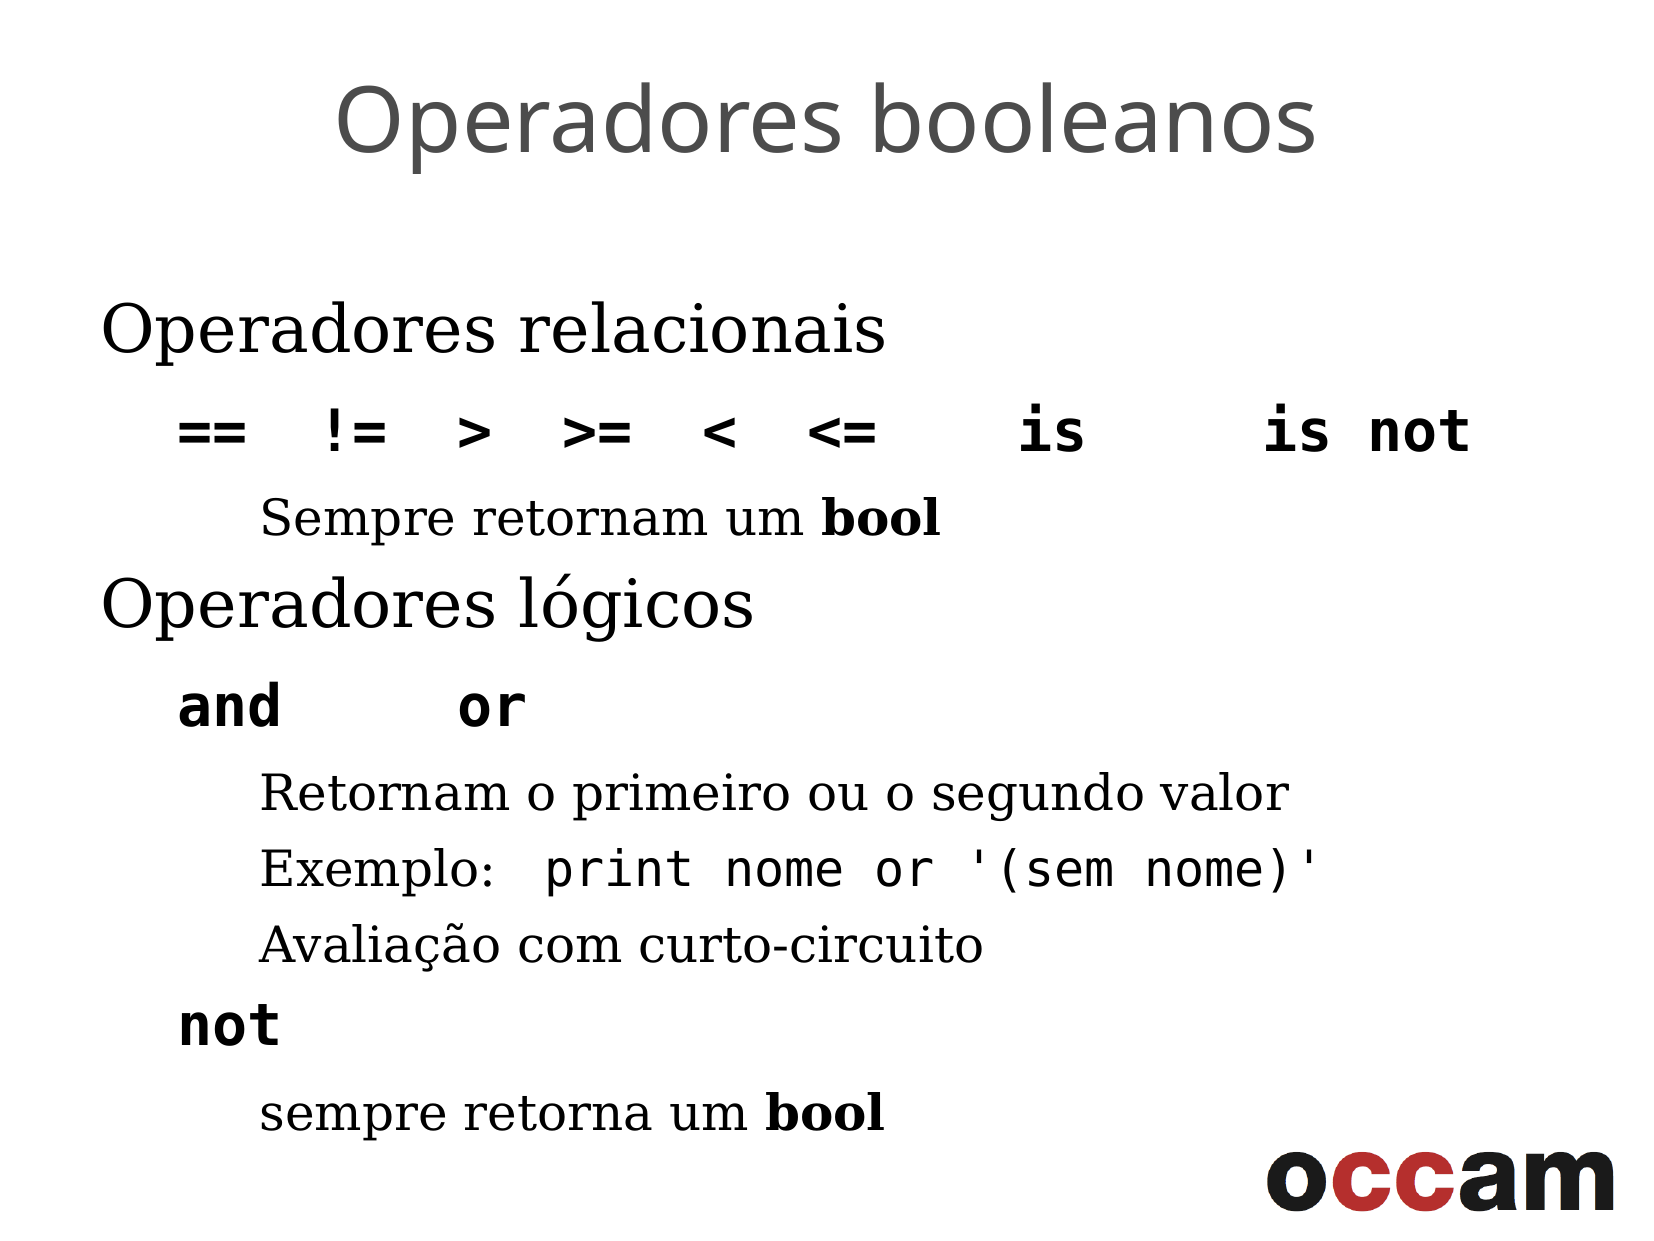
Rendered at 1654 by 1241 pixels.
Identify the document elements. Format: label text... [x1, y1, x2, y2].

picture [1237, 1122, 1643, 1241]
list Operadores relacionais == != > >= < <= is is not Sempre retornam um bool Operadores lógicos and or Retornam o primeiro ou o segundo valor Exemplo: print nome or '(sem nome)' Avaliação com curto-circuito not sempre retorna um bool [82, 290, 1571, 1143]
title Operadores booleanos [82, 13, 1571, 222]
